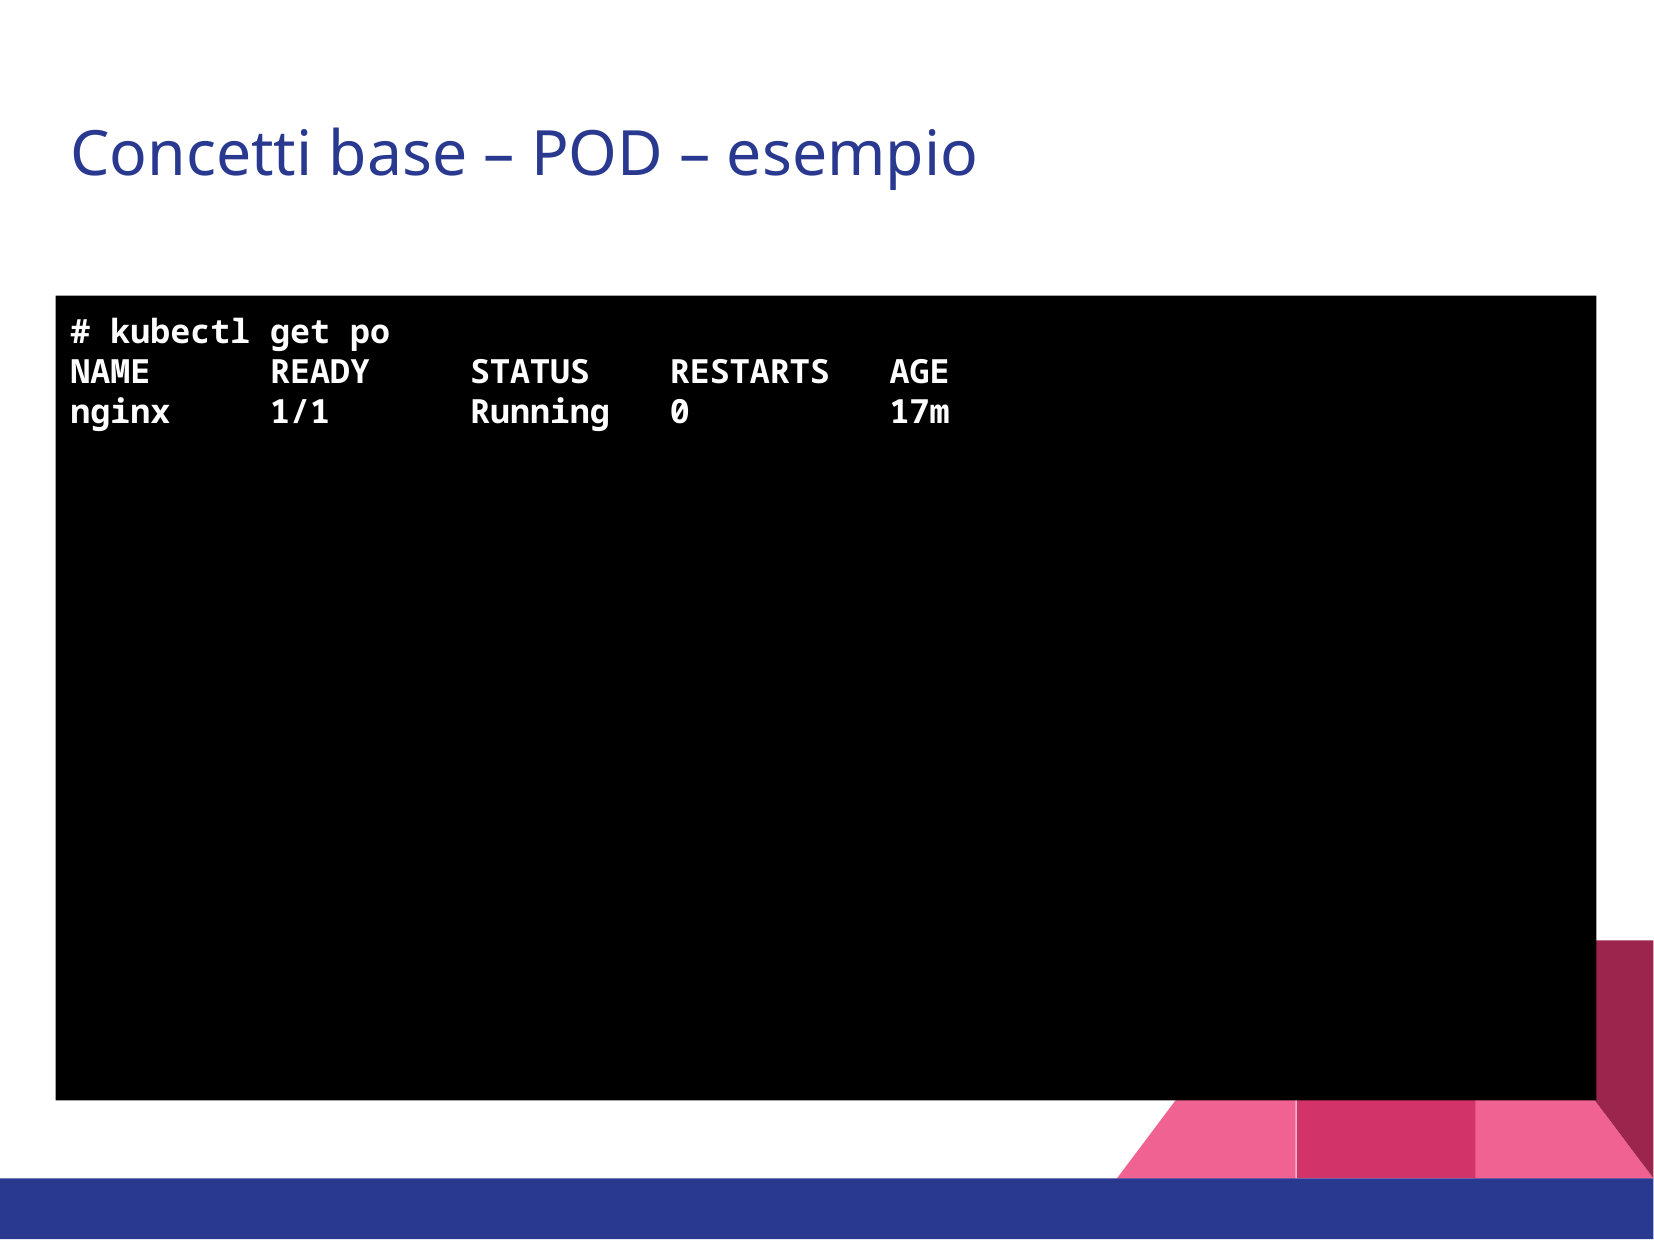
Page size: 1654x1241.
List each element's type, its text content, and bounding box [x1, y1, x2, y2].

list # kubectl get po NAME READY STATUS RESTARTS AGE nginx 1/1 Running 0 17m [55, 295, 1597, 1101]
title Concetti base – POD – esempio [55, 98, 1597, 245]
